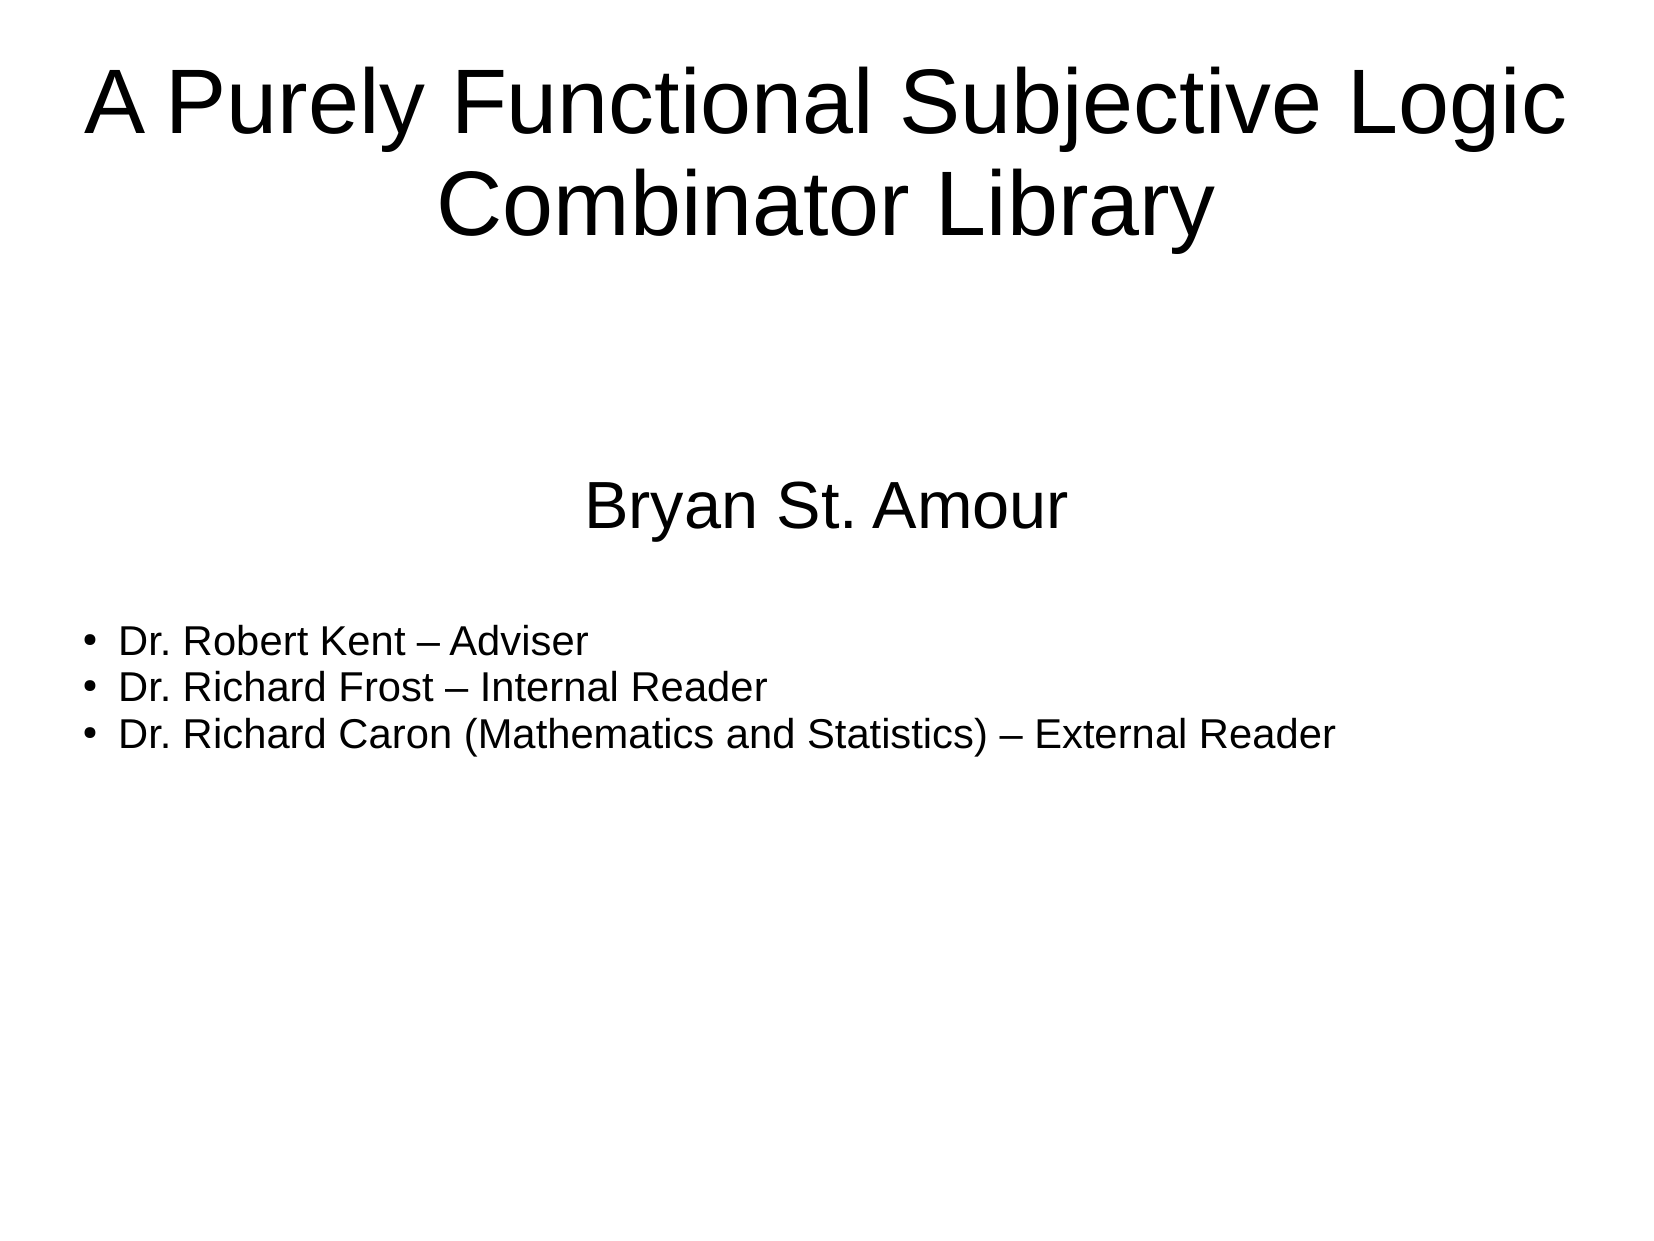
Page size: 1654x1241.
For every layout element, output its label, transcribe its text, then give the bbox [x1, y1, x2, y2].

title A Purely Functional Subjective Logic Combinator Library [82, 49, 1571, 257]
subtitle Bryan St. Amour Dr. Robert Kent – Adviser Dr. Richard Frost – Internal Reader Dr. Richard Caron (Mathematics and Statistics) – External Reader [82, 290, 1571, 1010]
